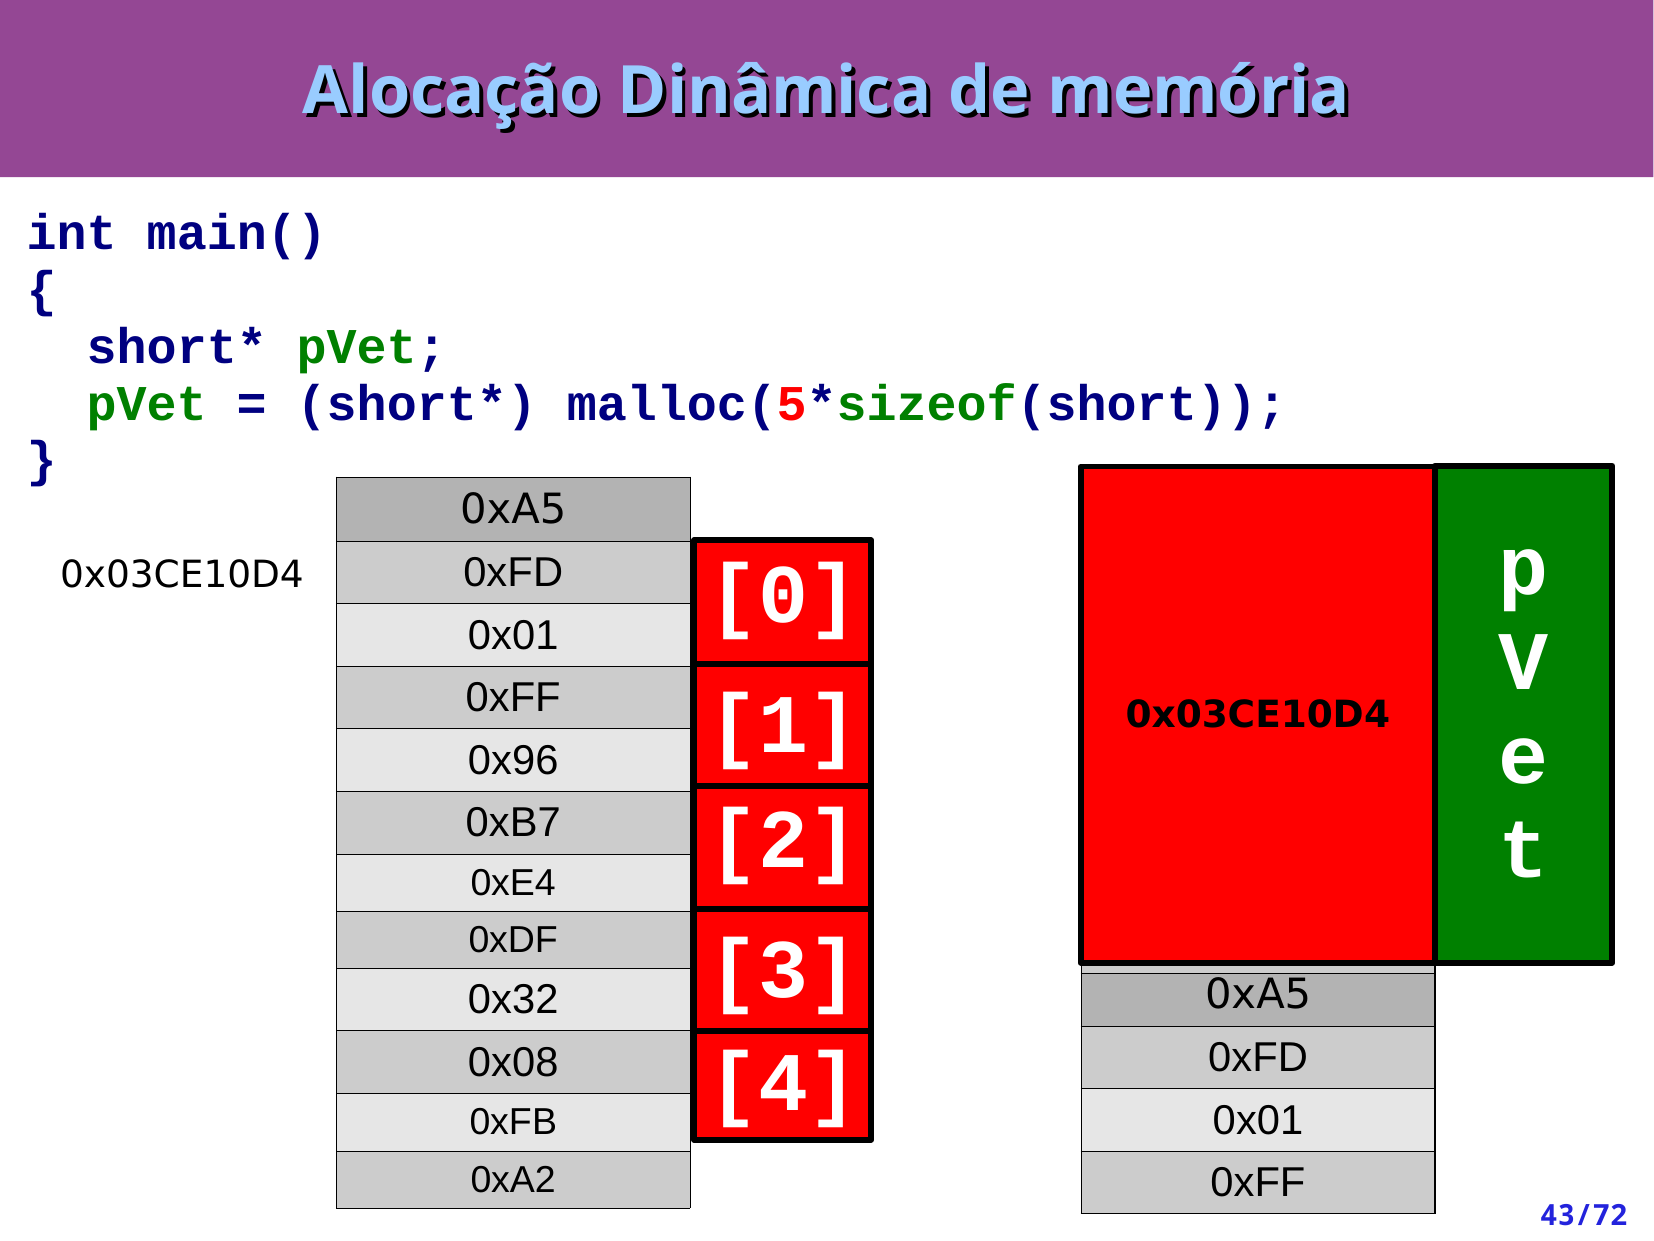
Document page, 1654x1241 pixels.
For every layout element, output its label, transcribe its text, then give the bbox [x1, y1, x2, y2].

text_box [2] [3] [693, 907, 871, 1028]
table_cell 0x01 [337, 604, 690, 666]
table_cell 0xDF [337, 912, 690, 968]
table_cell 0xFD [1082, 1027, 1434, 1088]
table_cell 0xFF [337, 667, 690, 728]
text_box int main() { short* pVet; pVet = (short*) malloc(5*sizeof(short)); } [11, 200, 1388, 502]
text_box [0] [1] [694, 540, 872, 783]
table_cell 0x96 [337, 729, 690, 791]
table_cell 0xE4 [337, 855, 690, 911]
text_box [4] [694, 1030, 872, 1140]
table_cell 0xFF [1082, 1152, 1434, 1213]
text_box 0x03CE10D4 [1080, 466, 1432, 963]
table_header 0xA5 [1082, 974, 1434, 1026]
text_box [2] [3] [693, 785, 871, 906]
table_cell 0x01 [1082, 1089, 1434, 1151]
table_cell 0xA2 [337, 1152, 690, 1208]
table_cell 0x08 [337, 1031, 690, 1093]
title Alocação Dinâmica de memória [82, 0, 1571, 192]
text_box 0x03CE10D4 [45, 545, 336, 605]
table_header 0xA5 [337, 478, 690, 541]
table_cell 0x08 [1082, 966, 1434, 973]
table_cell 0xFB [337, 1094, 690, 1151]
text_box p V e t [1435, 465, 1613, 963]
table_cell 0xB7 [337, 792, 690, 854]
table_cell 0x32 [337, 969, 690, 1030]
table_cell 0xFD [337, 542, 690, 603]
